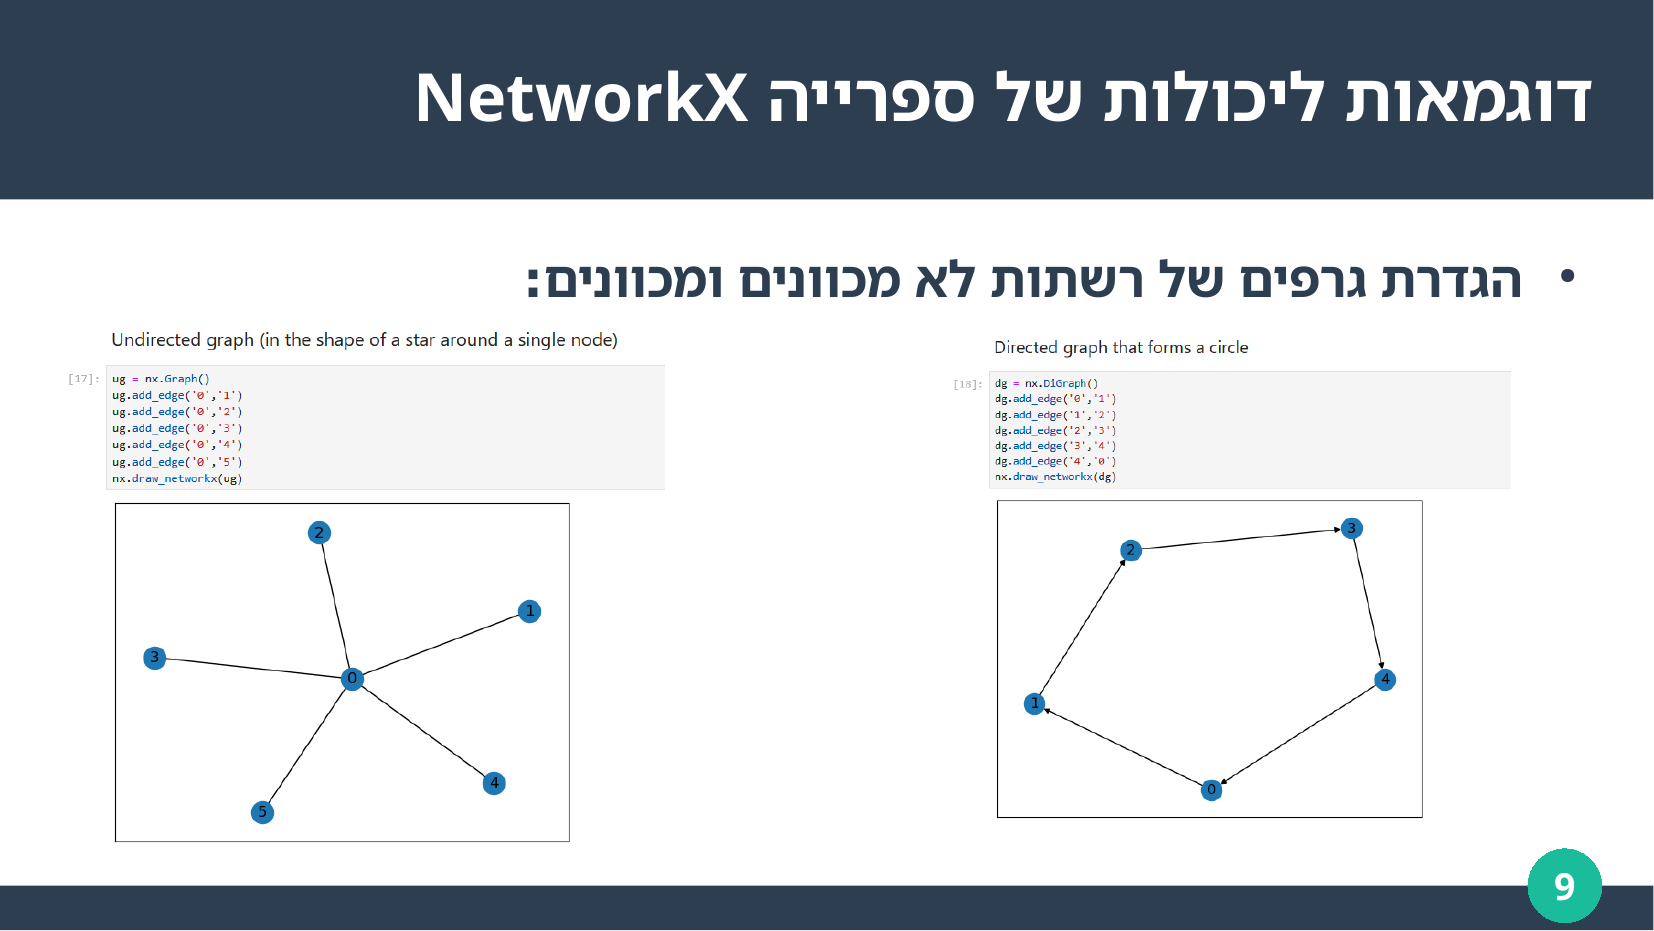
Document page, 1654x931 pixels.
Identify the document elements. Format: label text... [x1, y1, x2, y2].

title דוגמאות ליכולות של ספרייה NetworkX [58, 36, 1595, 155]
picture [58, 328, 665, 863]
list הגדרת גרפים של רשתות לא מכוונים ומכוונים: [58, 243, 1595, 864]
picture [937, 328, 1511, 846]
